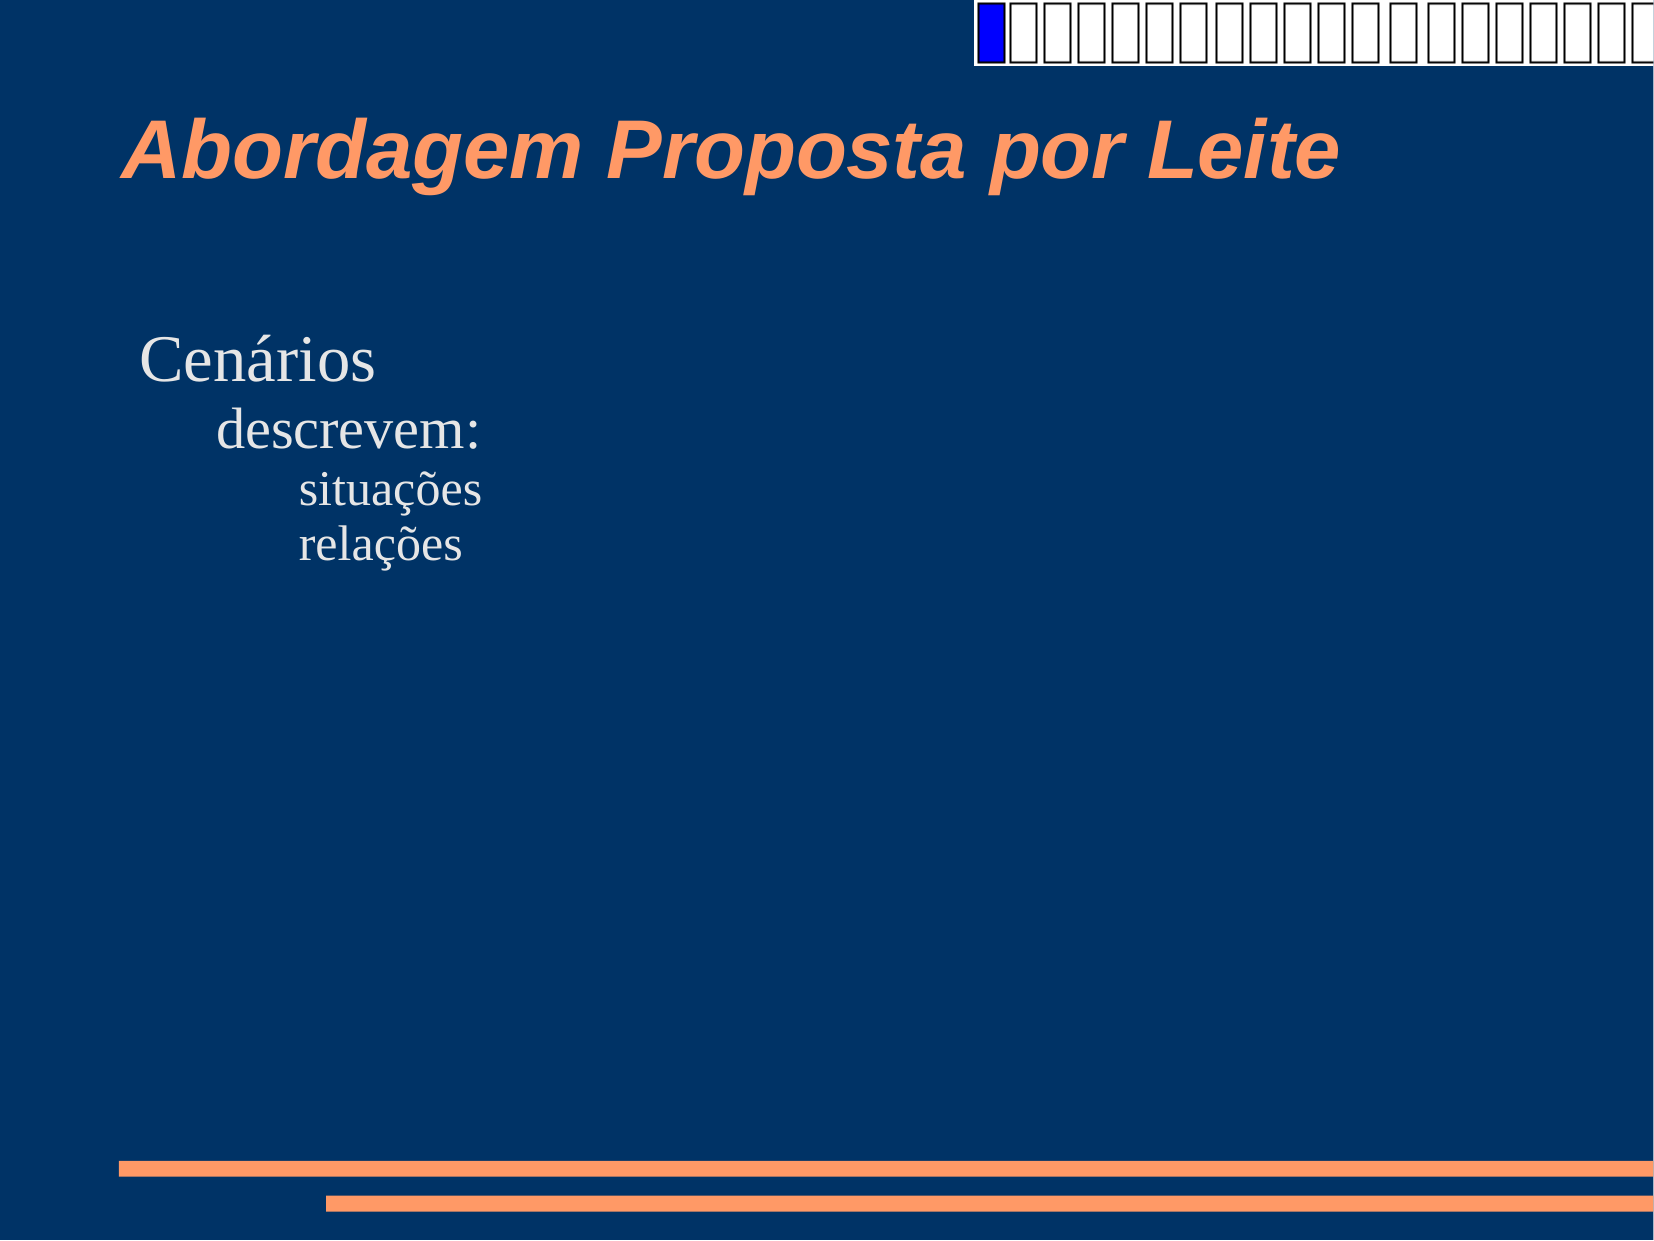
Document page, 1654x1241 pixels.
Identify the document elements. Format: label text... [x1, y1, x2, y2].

list Cenários descrevem: situações relações [121, 322, 591, 621]
title Abordagem Proposta por Leite [121, 46, 1534, 254]
picture [974, 0, 1654, 66]
